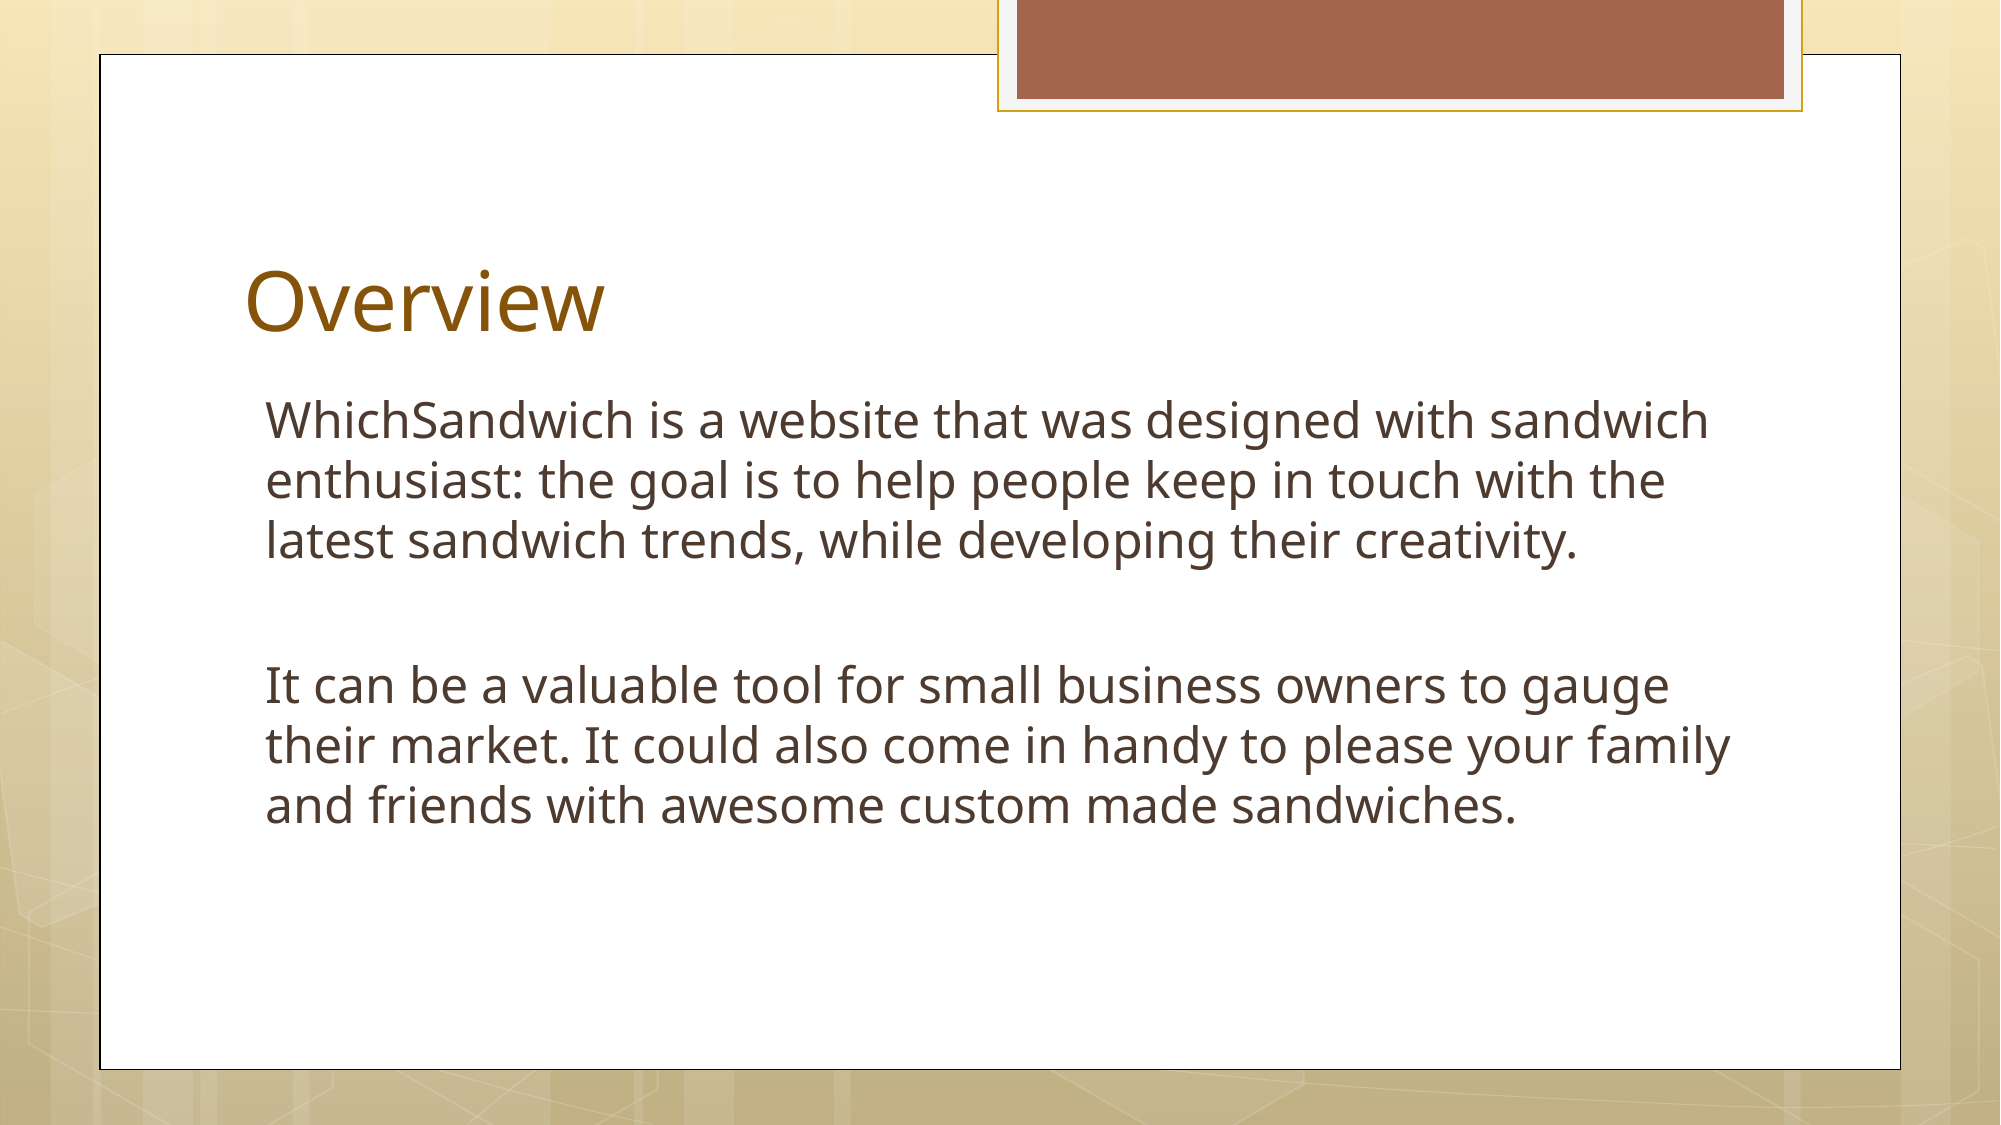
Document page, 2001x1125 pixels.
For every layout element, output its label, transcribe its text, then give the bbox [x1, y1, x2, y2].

title Overview [228, 168, 1765, 357]
list WhichSandwich is a website that was designed with sandwich enthusiast: the goal is to help people keep in touch with the latest sandwich trends, while developing their creativity. It can be a valuable tool for small business owners to gauge their market. It could also come in handy to please your family and friends with awesome custom made sandwiches. [228, 381, 1769, 957]
